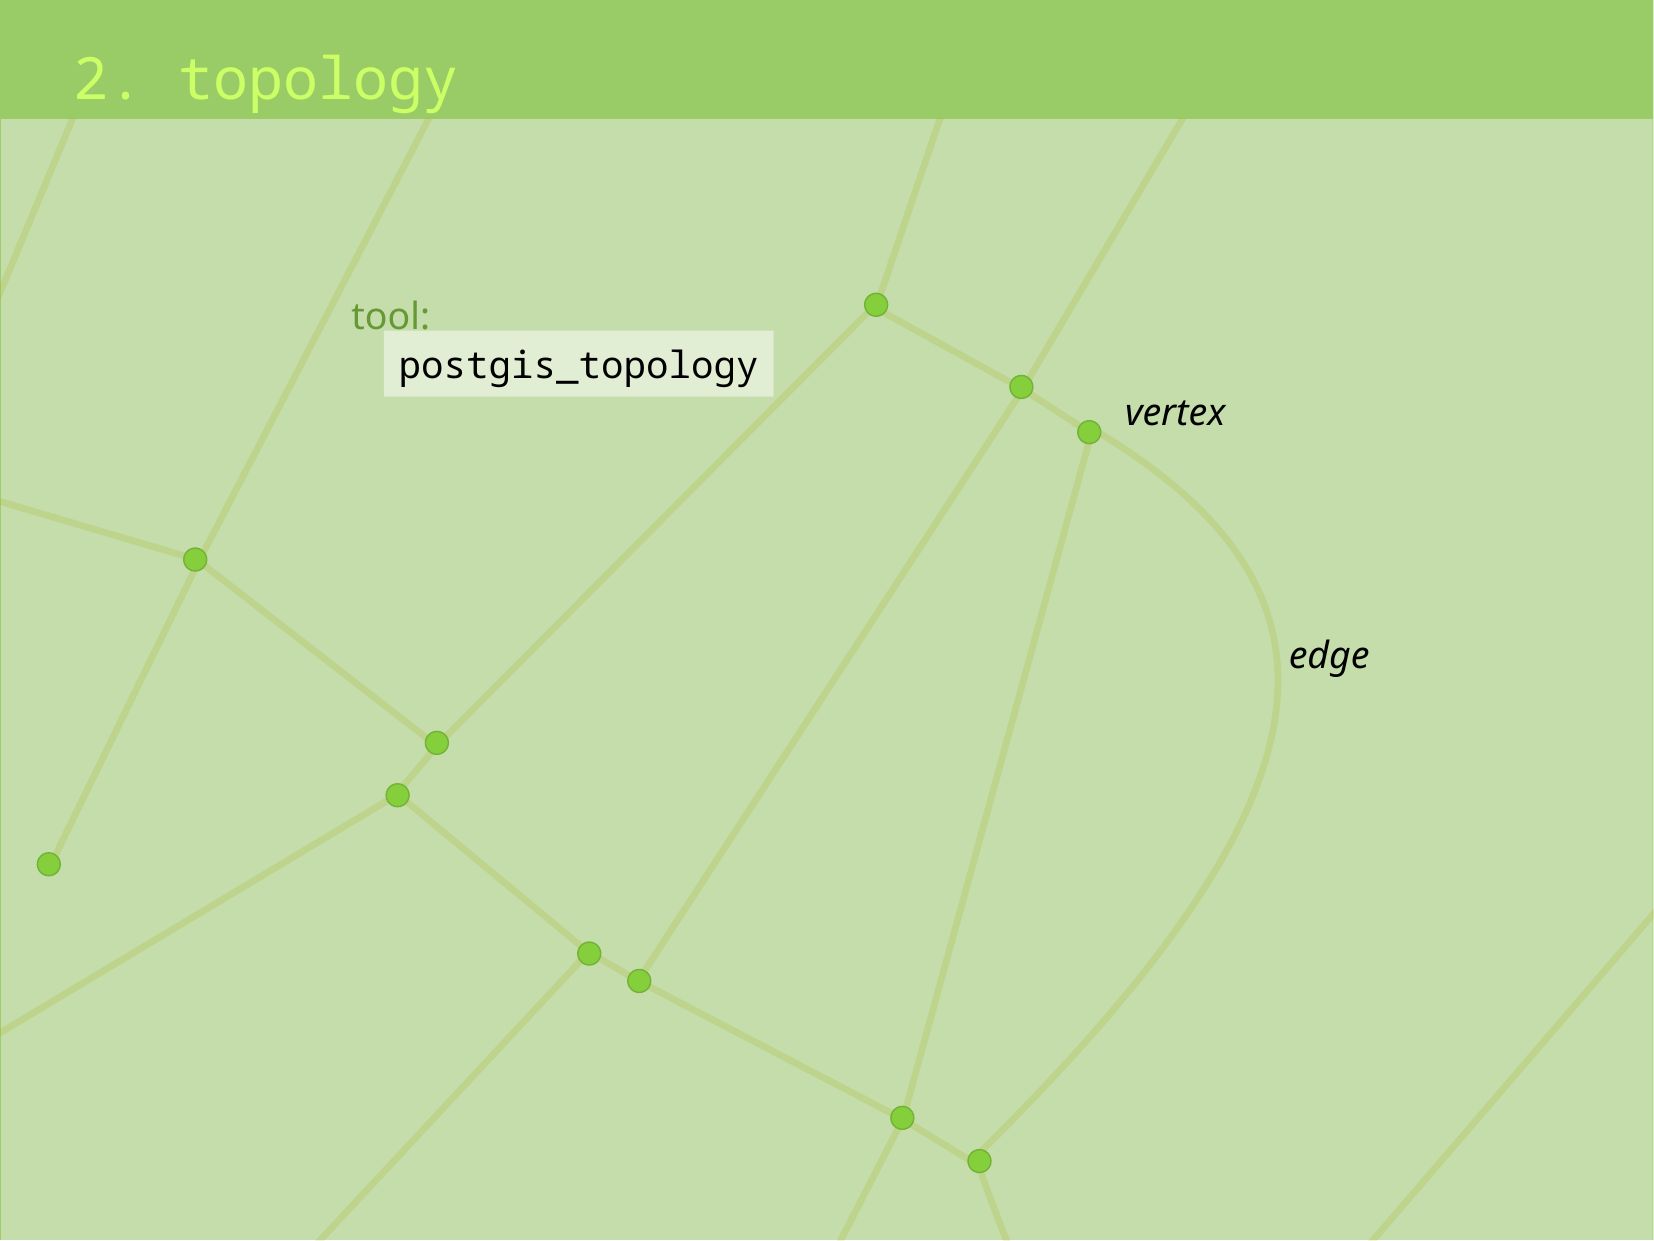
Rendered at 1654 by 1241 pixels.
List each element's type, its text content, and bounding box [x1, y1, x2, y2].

picture [0, 118, 1654, 1241]
text_box vertex [1110, 378, 1231, 451]
text_box postgis_topology [383, 330, 774, 391]
text_box 2. topology [59, 29, 474, 115]
text_box tool: [336, 282, 437, 355]
text_box edge [1273, 621, 1375, 694]
